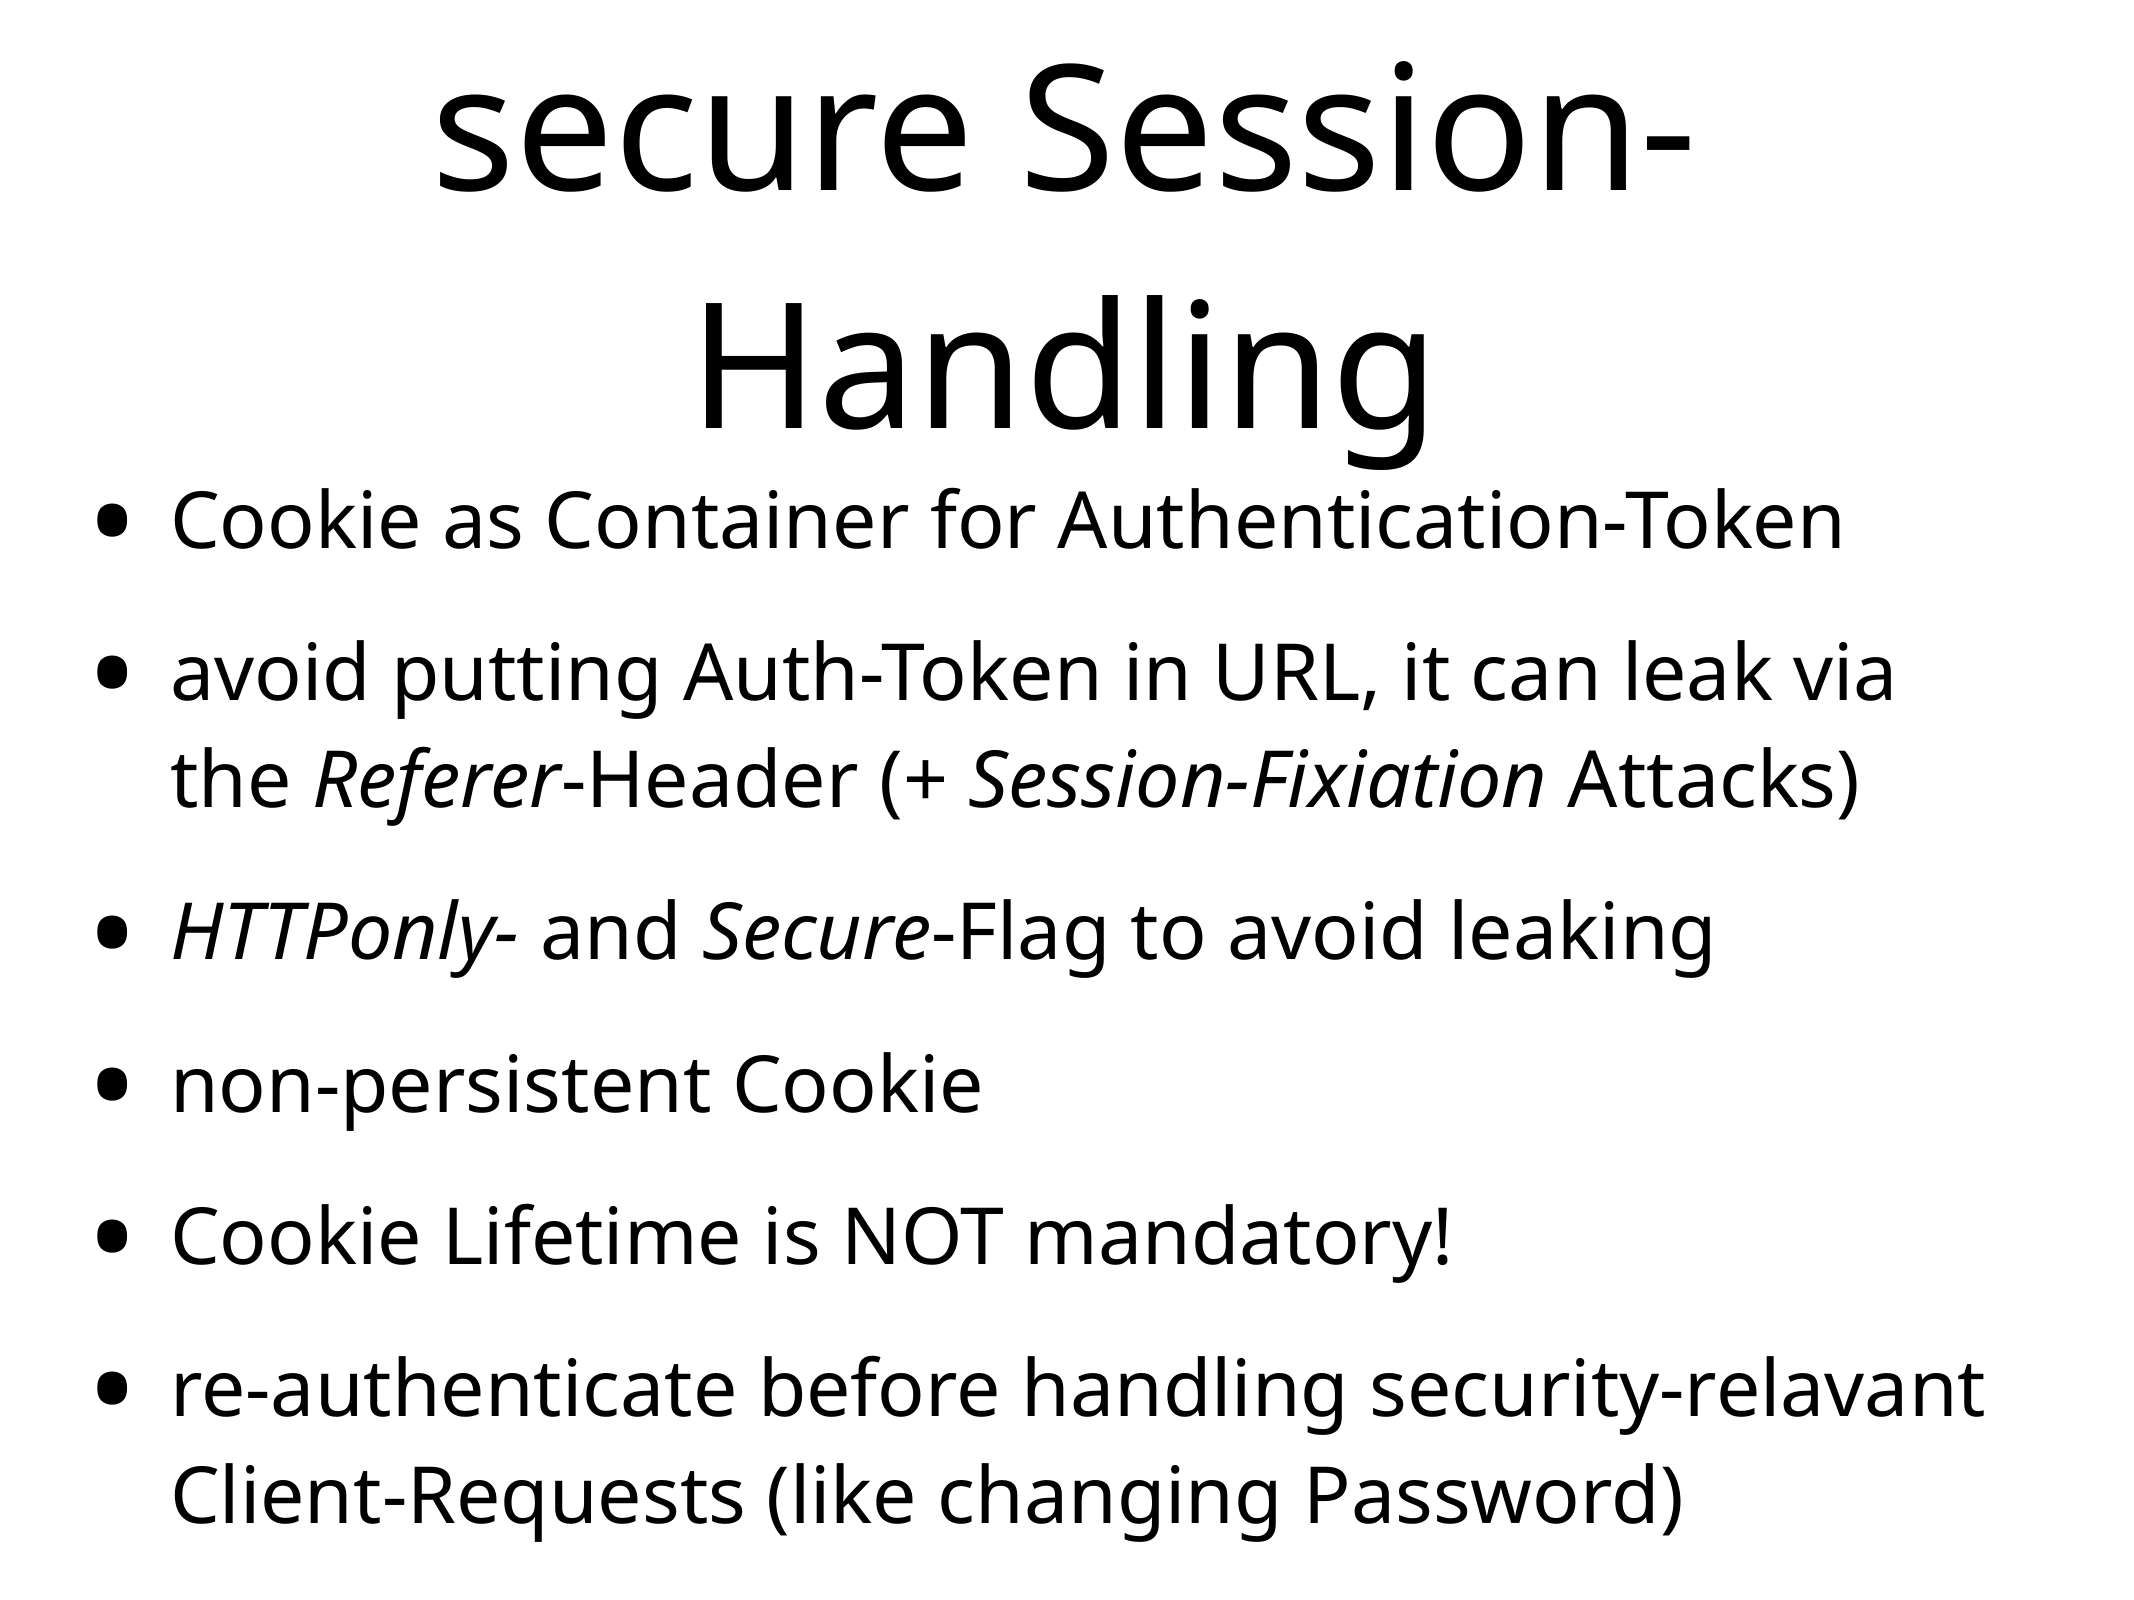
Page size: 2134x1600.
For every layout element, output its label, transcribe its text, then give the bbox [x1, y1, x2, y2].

list Cookie as Container for Authentication-Token avoid putting Auth-Token in URL, it can leak via the Referer-Header (+ Session-Fixiation Attacks) HTTPonly- and Secure-Flag to avoid leaking non-persistent Cookie Cookie Lifetime is NOT mandatory! re-authenticate before handling security-relavant Client-Requests (like changing Password) [39, 454, 2034, 1557]
title secure Session-Handling [112, 31, 2021, 452]
